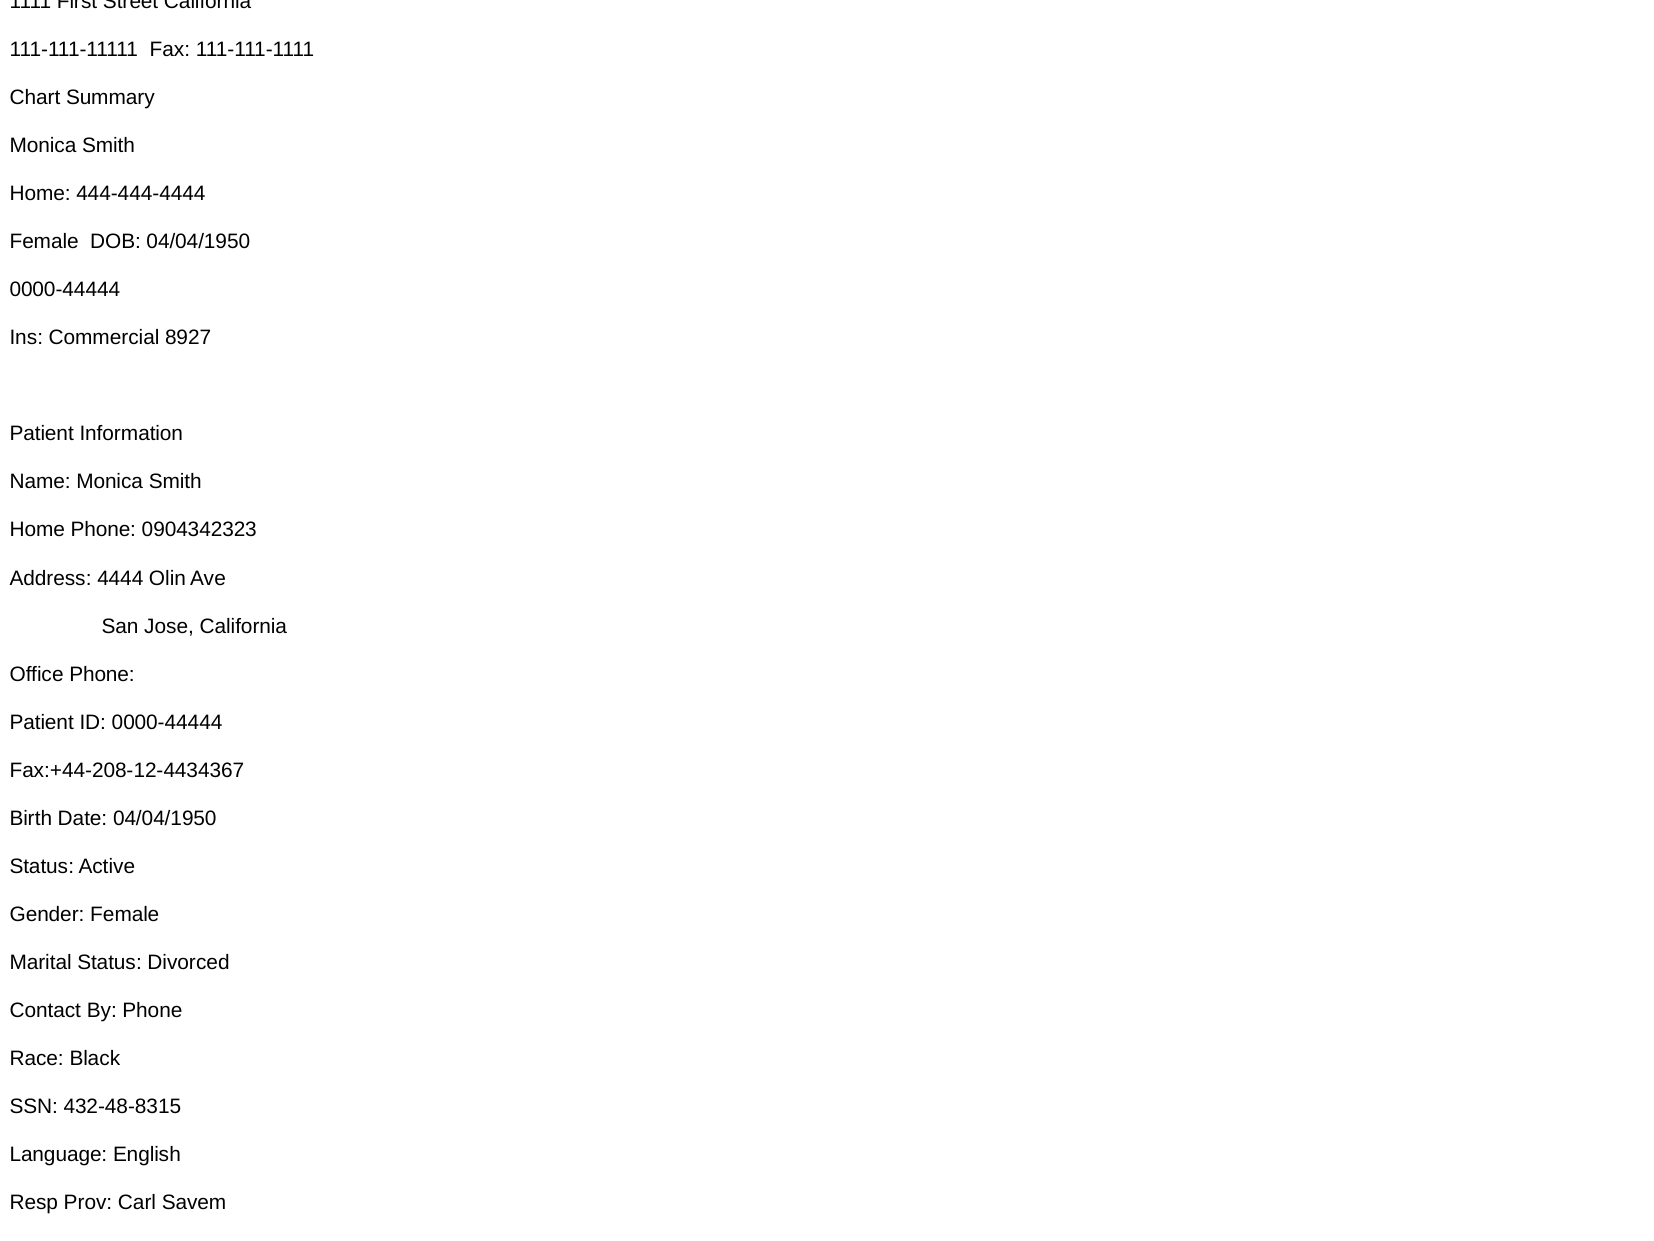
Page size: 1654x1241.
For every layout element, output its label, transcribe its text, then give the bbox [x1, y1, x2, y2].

text_box WeServeEveryone Clinic 1111 First Street California 111-111-11111 Fax: 111-111-1111 Chart Summary Monica Smith Home: 444-444-4444 Female DOB: 04/04/1950 0000-44444 Ins: Commercial 8927 Patient Information Name: Monica Smith Home Phone: 0904342323 Address: 4444 Olin Ave San Jose, California Office Phone: Patient ID: 0000-44444 Fax:+44-208-12-4434367 Birth Date: 04/04/1950 Status: Active Gender: Female Marital Status: Divorced Contact By: Phone Race: Black SSN: 432-48-8315 Language: English Resp Prov: Carl Savem MRN: MR-111-1111 Referred by: Emp. Status: Full-time Email:monicacarl@ymail.com Sens Chart: No Home LOC:WeServeEveryone External ID: MR-111-1111 Problems DIABETES MELLITUS (ICD-250.) HYPERTENSION, BENIGN ESSENTIAL (ICD-401.1) Medications PRINIVIL TABS 20 MG (LISINOPRIL) 1 po qd Last Refill: #30 x 2 : Carl Savem MD (08/27/2010) HUMULIN INJ 70/30 (INSULIN REG & ISOPHANE (HUMAN)) 20 units ac breakfast Last Refill: #600 u x 0 : Carl Savem MD (08/27/2010) Directives Allergies and Adverse Reactions (! = critical) Services Due FLU VAX, PNEUMOVAX, MICROALB URN 3/18/2011 - Office Visit: F/u Diabetes Provider: Carl Savem MD Location of Care: WeServeEveryone Clinic OFFICE VISIT History of Present Illness Reason for visit: Routine follow up Chief Complaint: No complaints History Diabetes Management Hyperglycemic Symptoms Polyuria: no Polydipsia: no Blurred vision: no Sympathomimetic Symptoms Diaphoresis: no Agitation: no Tremor: no Palpitations: no Insomnia: no Neuroglycopenic Symptoms Confusion: no Lethargy: no Somnolence: no Amnesia: no Stupor: no Seizures: no Review of Systems General: denies fatigue, malaise, fever, weight loss Eyes: denies blurring, diplopia, irritation, discharge Ear/Nose/Throat: denies ear pain or discharge, nasal obstruction or discharge, sore throat Cardiovascular: denies chest pain, palpitations, paroxysmal nocturnal dyspnea, orthopnea, edema Respiratory: denies coughing, wheezing, dyspnea, hemoptysis Gastrointestinal: denies abdominal pain, dysphagia, nausea, vomiting, diarrhea, constipation Genitourinary: denies hematuria, frequency, urgency, dysuria, discharge, impotence, incontinence Musculoskeletal: denies back pain, joint swelling, joint stiffness, joint pain Skin: denies rashes, itching, lumps, sores, lesions, color change Neurologic: denies syncope, seizures, transient paralysis, weakness, paresthesias Psychiatric: denies depression, anxiety, mental disturbance, difficulty sleeping, suicidal ideation, hallucinations, paranoia Endocrine: denies polyuria, polydipsia, polyphagia, weight change, heat or cold intolerance Heme/Lymphatic: denies easy or excessive bruising, history of blood transfusions, anemia, bleeding disorders, adenopathy, chills, sweats Allergic/Immunologic: denies urticaria, hay fever, frequent UTIs; denies HIV high risk behaviors Vital Signs WeServeEveryone Clinic March 24, 2011 1111 First Street California 111-111-11111 Fax: 111-111-1111 Page 2 Chart Summary Ht: 64 in. Wt: 140 lbs.T: 98.0 degF. T site: oral P: 72 Rhythm: regular R: 16 BP: 158/90 Physical Exam General Appearance: well developed, well nourished, no acute distress Eyes: conjunctiva and lids normal, PERRLA, EOMI, fundi WNL Ears, Nose, Mouth, Throat: TM clear, nares clear, oral exam WNL Respiratory: clear to auscultation and percussion, respiratory effort normal Cardiovascular: regular rate and rhythm, S1-S2, no murmur, rub or gallop, no bruits, peripheral pulses normal and symmetric, no cyanosis, clubbing, edema or varicosities Skin: clear, good turgor, color WNL, no rashes, lesions, or ulcerations Problems (including changes): Blood pressure is lower. Feet are inspected and there are no callouses, no compromised skin. No vision complaints. Impression: Sub optimal sugar, control with retinopathy and neuropathy, high glucometer readings. Will work harder on diet. Will increase insulin by 2 units. Home Glucose Monitoring: AC breakfast 110 to 220 AC breakfast mean 142 AC dinner 100 to 250 AC dinner mean 120 Plan Medications: HUMULIN INJ 70/30 20 u ac breakfast PRINIVIL TABS 20 MG 1 qd Treatment: Will have annual foot exam at next visit. Orders: UA Metabolic Panel Education/Counseling (time): 5 minutes Coordination of Care (time): 20 minutes Follow-up/Return Visit: 3 months Disposition: return to clinic WeServeEveryone Clinic March 24, 2011 1111 First Street California 111-111-11111 Fax: 111-111-1111 Page 2 Chart Summary 03/18/2011 - Lab Report: Metabolic Panel Provider: Carl Savem MD Tests: (1) Metabolic Panel(ML-03CHEM) ALK PHOS 72 35-100 BG RANDOM 125 mg/dl 70-125 BUN 16 mg/dl 7-25 CALCIUM 9.6 mg/dl 8.2-10.2 CHLORIDE 101 mmol/l 96-109 CO2 27 mmol/l 23-29 CREATININE 0.7 mg/dl 0.6-1.2 PO4 2.9 mg/dl 2.5-4.5 POTASSIUM 4.5 mmol/l 3.5-5.3 SGOT (AST) 31 U/L 0-40 BILI TOTAL 0.7 mg/dl 0.0-1.3 URIC ACID 4.8 mg/dl 3.4-7.0 LDH, TOTAL 136 IU/L 0-200 SODIUM 135 mmol/l 135-145 (2) HbA1c Test HbA1c level 6.0% (3) Lipid Profile Cholesterol, Total 210 mg/dl Triglycerides 236 mg/dl HDL Cholesterol 36 LDL Cholesterol 107 WeServeEveryone Clinic March 24, 2011 1111 First Street California 111-111-11111 Fax: 111-111-1111 Page 2 Chart Summary Female DOB: 04/04/1950 0000-44444 Ins: Commercial xxxxx Date 03/18/2011 HEIGHT (in) 64 WEIGHT (lb) 140 TEMPERATURE (deg F) 98 TEMP SITE oral PULSE RATE (/min) 72 PULSE RHYTHM RESP RATE (/min) 16 BP SYSTOLIC (mm Hg) 158 BP DIASTOLIC (mm Hg) 90 CHOLESTEROL (mg/dL) HDL (mg/dL) LDL (mg/dL) BG RANDOM (mg/dL) 125 CXR EKG PAP SMEAR BREAST EXAM MAMMOGRAM HEMOCCULT neg FLU VAX PNEUMOVAX TD BOOSTER 0.5 ml g Foot Exam Eye Exam Complete [0, 0, 1654, 1241]
